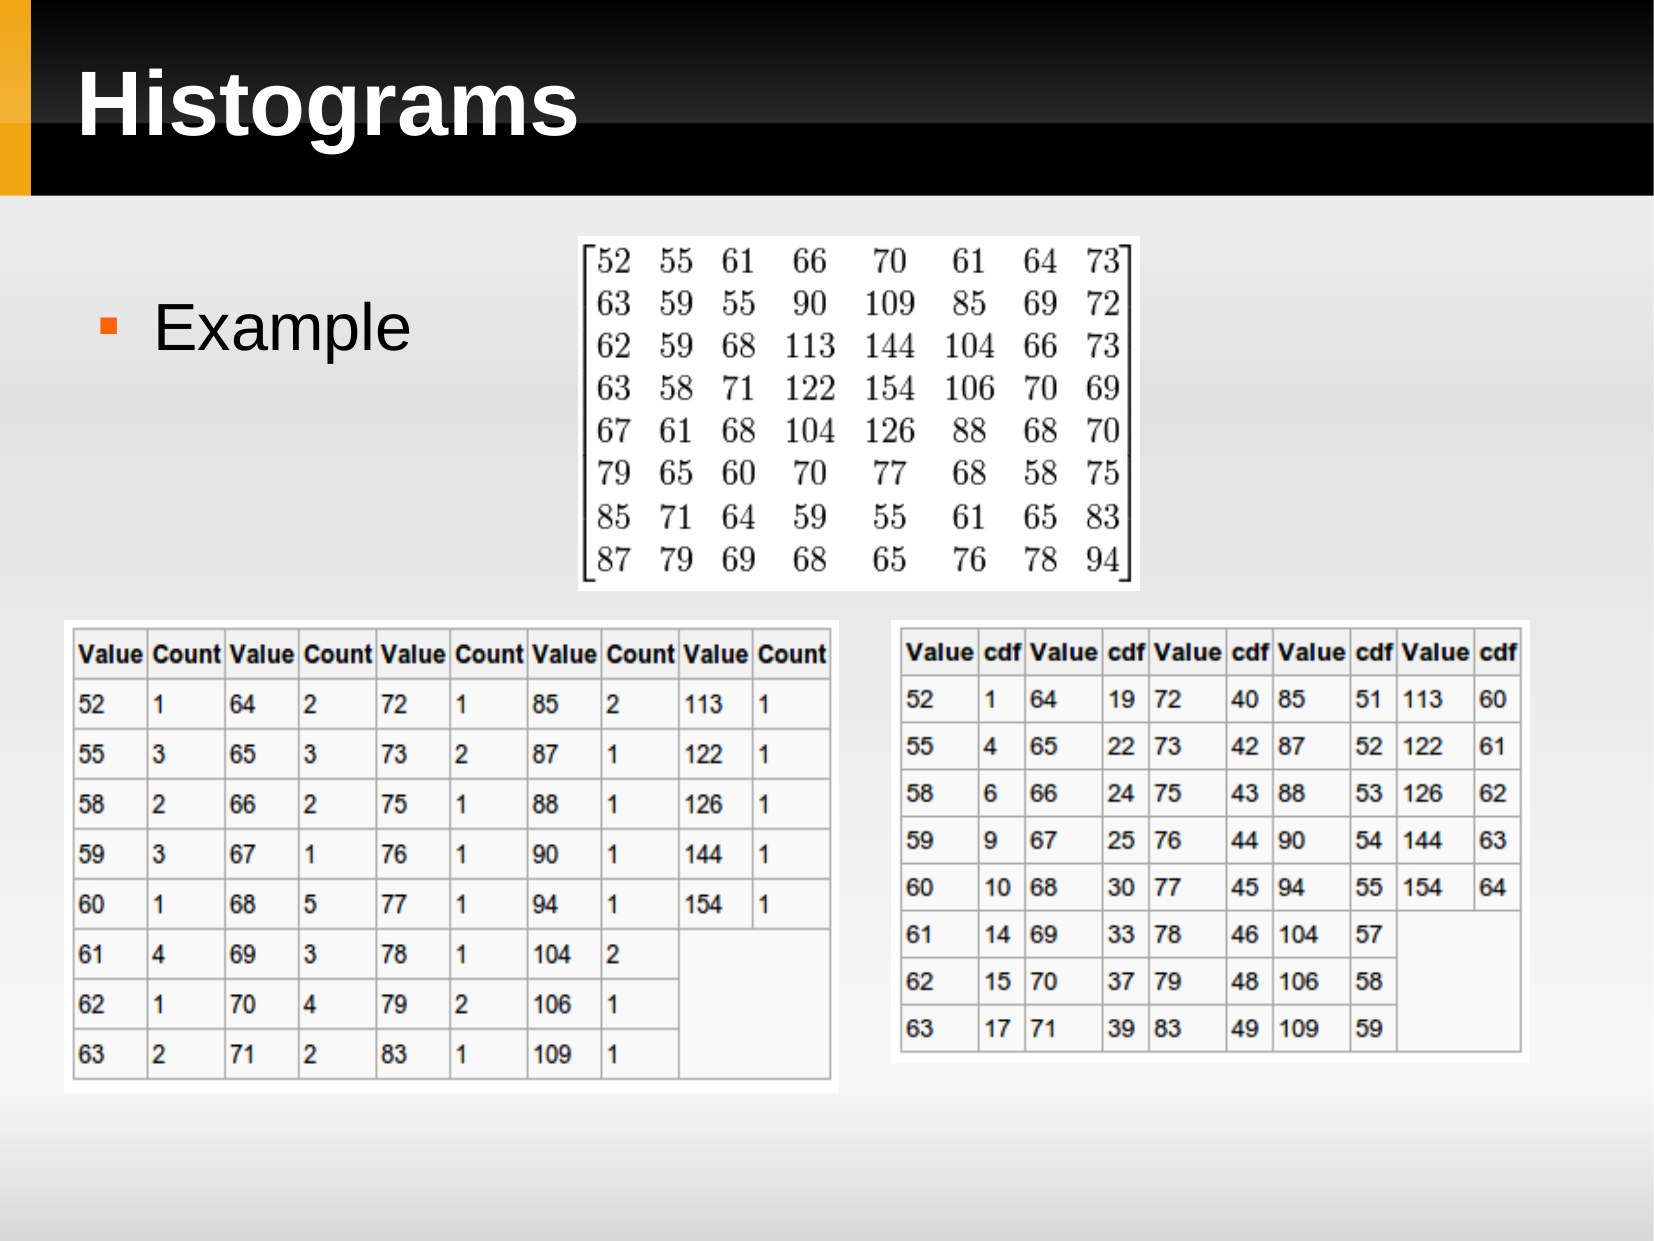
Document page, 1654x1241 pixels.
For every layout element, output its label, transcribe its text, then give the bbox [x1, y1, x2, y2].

title Histograms [76, 0, 1565, 208]
picture [0, 0, 1654, 1241]
list Example [82, 290, 1571, 1109]
